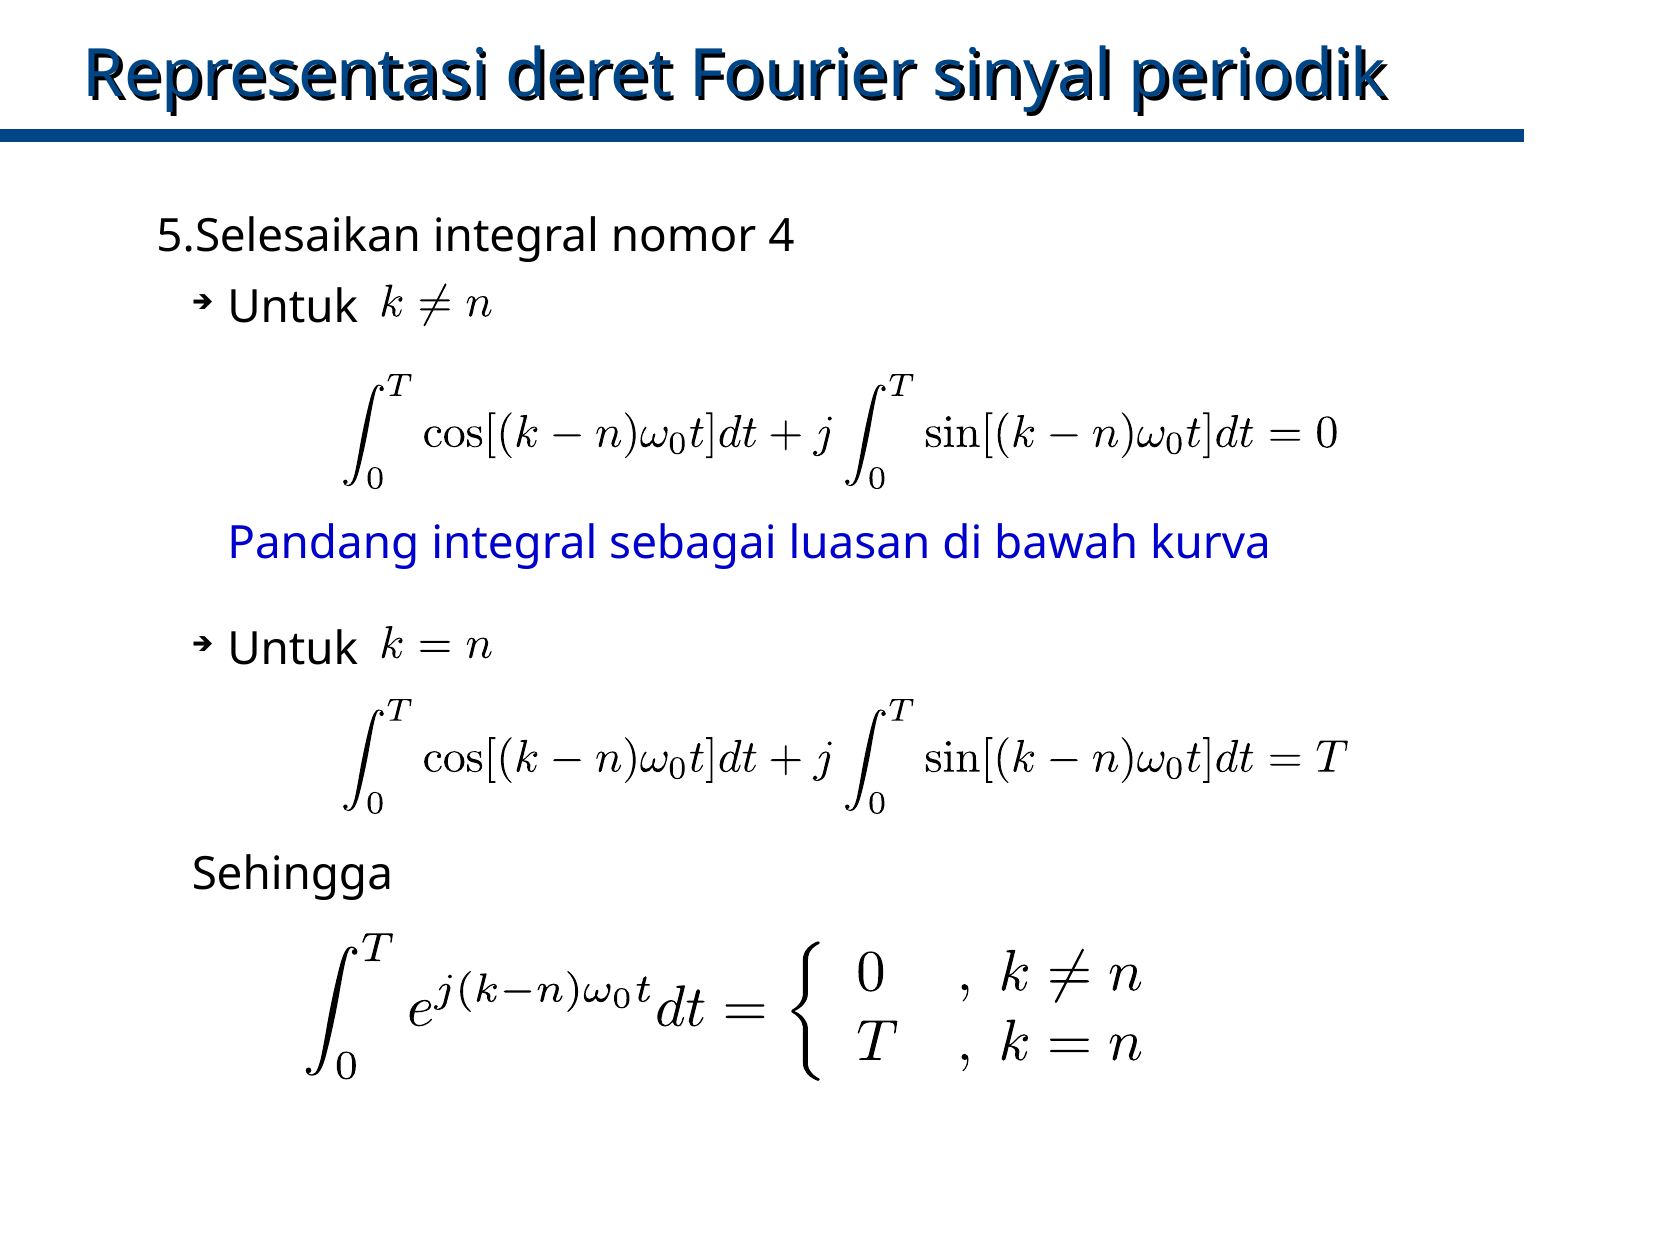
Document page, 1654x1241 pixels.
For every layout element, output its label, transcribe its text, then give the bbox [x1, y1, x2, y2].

text_box Untuk [177, 265, 380, 337]
text_box [379, 626, 493, 659]
text_box [340, 374, 1339, 490]
text_box Pandang integral sebagai luasan di bawah kurva [212, 501, 1342, 573]
text_box [379, 283, 493, 327]
text_box [340, 698, 1349, 814]
text_box [0, 129, 1524, 142]
text_box Representasi deret Fourier sinyal periodik [82, 0, 1619, 156]
text_box [302, 933, 1144, 1081]
text_box Sehingga [177, 832, 418, 904]
text_box Selesaikan integral nomor 4 [141, 194, 818, 266]
text_box Untuk [177, 608, 380, 679]
